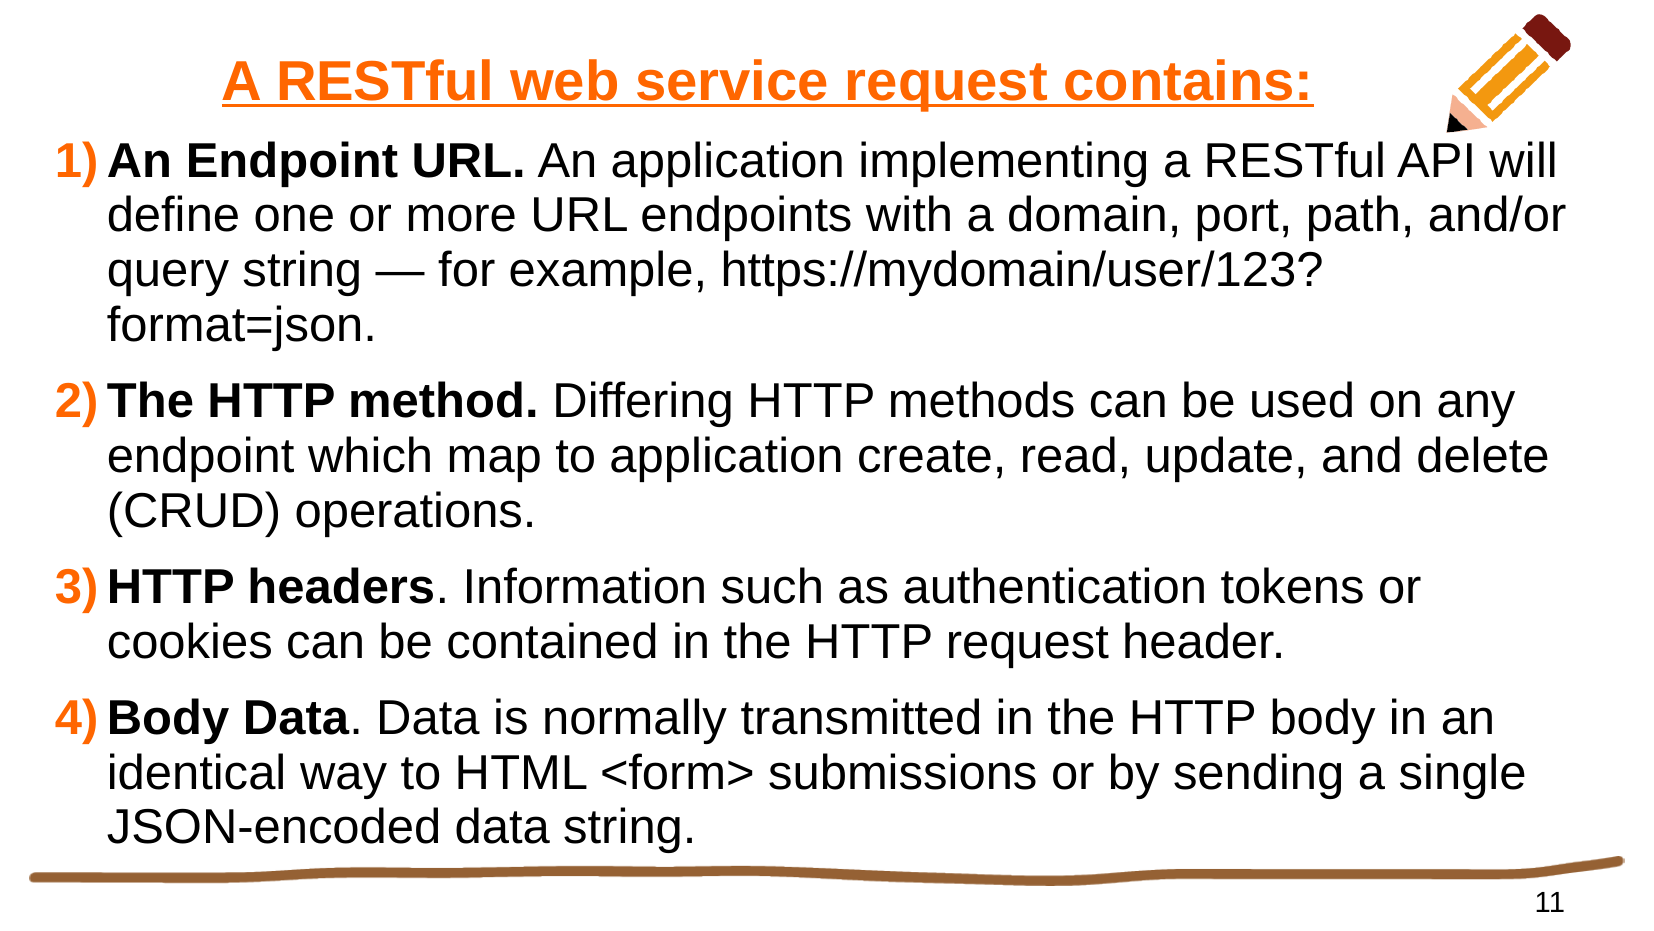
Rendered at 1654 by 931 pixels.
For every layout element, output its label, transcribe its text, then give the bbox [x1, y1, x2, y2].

title A RESTful web service request contains: [88, 29, 1447, 132]
list An Endpoint URL. An application implementing a RESTful API will define one or more URL endpoints with a domain, port, path, and/or query string — for example, https://mydomain/user/123?format=json. The HTTP method. Differing HTTP methods can be used on any endpoint which map to application create, read, update, and delete (CRUD) operations. HTTP headers. Information such as authentication tokens or cookies can be contained in the HTTP request header. Body Data. Data is normally transmitted in the HTTP body in an identical way to HTML <form> submissions or by sending a single JSON-encoded data string. [37, 132, 1576, 857]
picture [29, 856, 1625, 886]
picture [1446, 14, 1571, 132]
